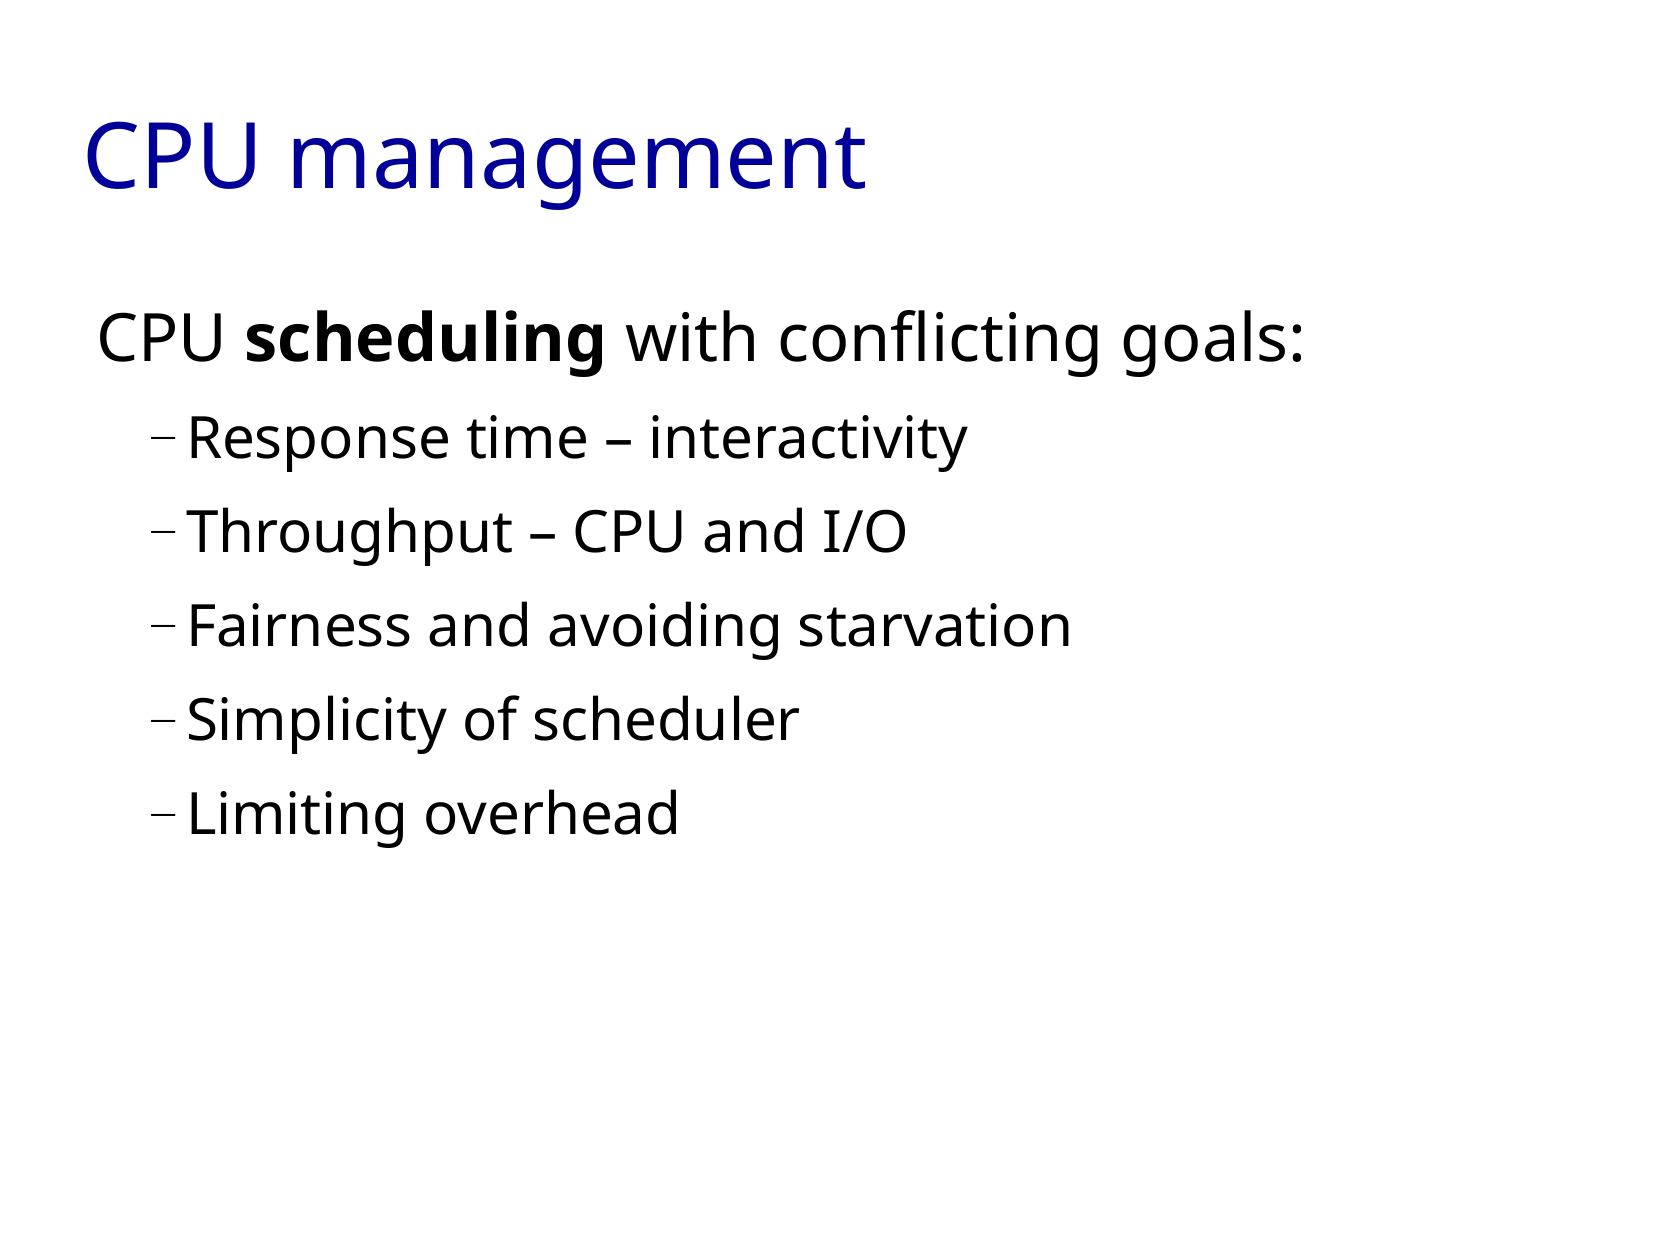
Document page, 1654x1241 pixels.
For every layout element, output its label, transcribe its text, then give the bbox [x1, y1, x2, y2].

title CPU management [82, 49, 1571, 257]
list CPU scheduling with conflicting goals: Response time – interactivity Throughput – CPU and I/O Fairness and avoiding starvation Simplicity of scheduler Limiting overhead [60, 290, 1571, 1096]
